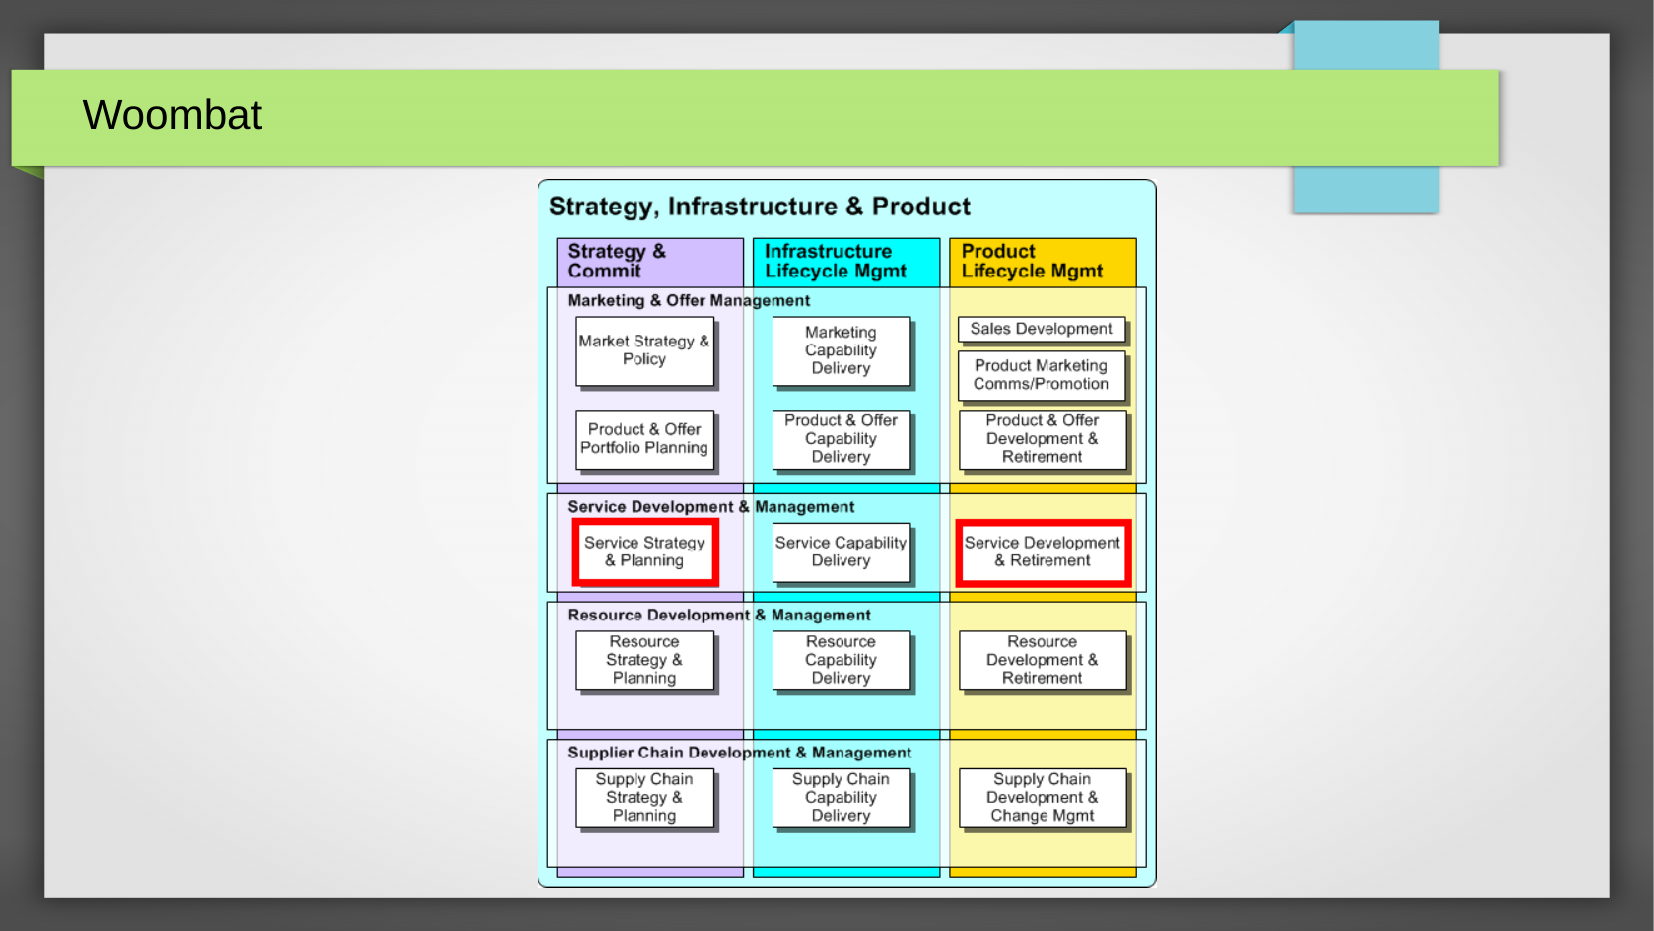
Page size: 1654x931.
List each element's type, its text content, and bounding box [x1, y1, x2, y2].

title Woombat [82, 70, 1264, 160]
picture [0, 0, 1654, 931]
